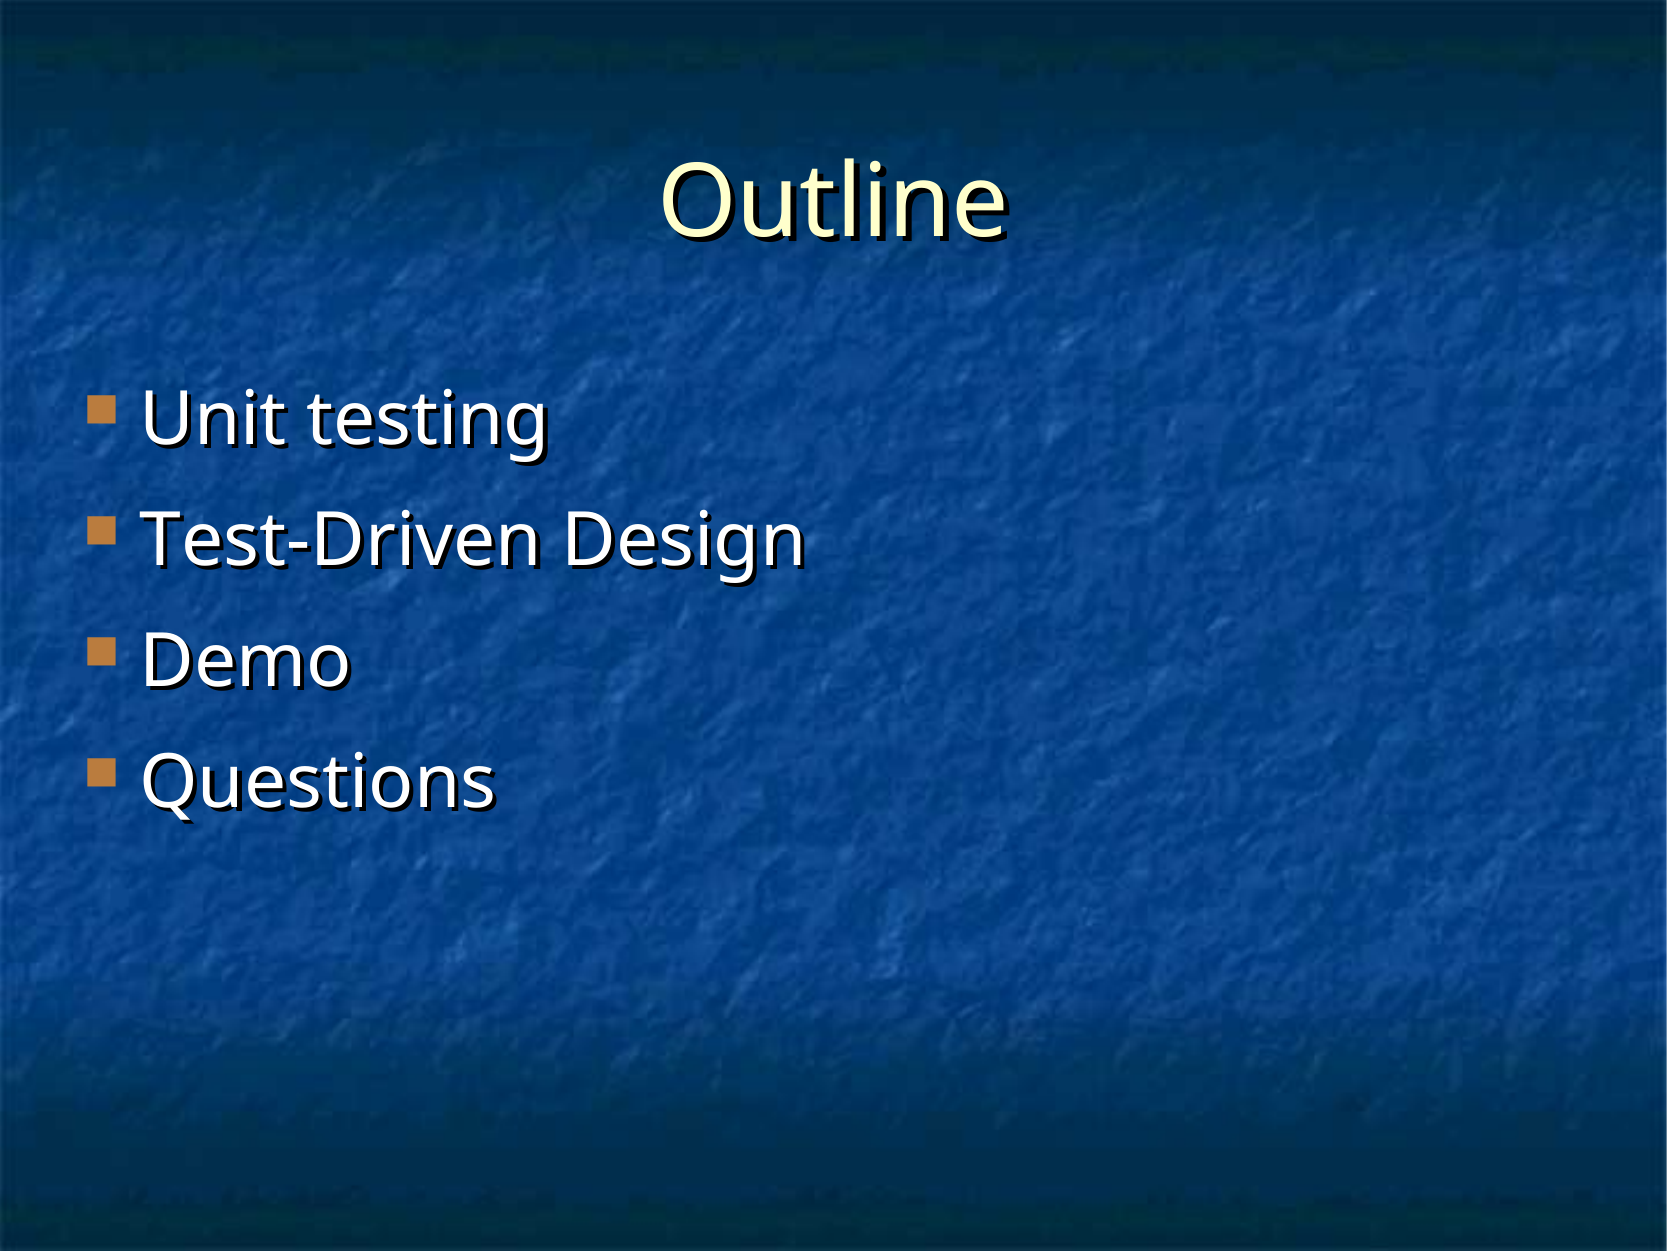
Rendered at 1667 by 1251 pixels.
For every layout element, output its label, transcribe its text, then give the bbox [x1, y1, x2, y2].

list Unit testing Test-Driven Design Demo Questions [83, 361, 1584, 1097]
picture [0, 0, 1667, 1251]
title Outline [83, 77, 1584, 312]
